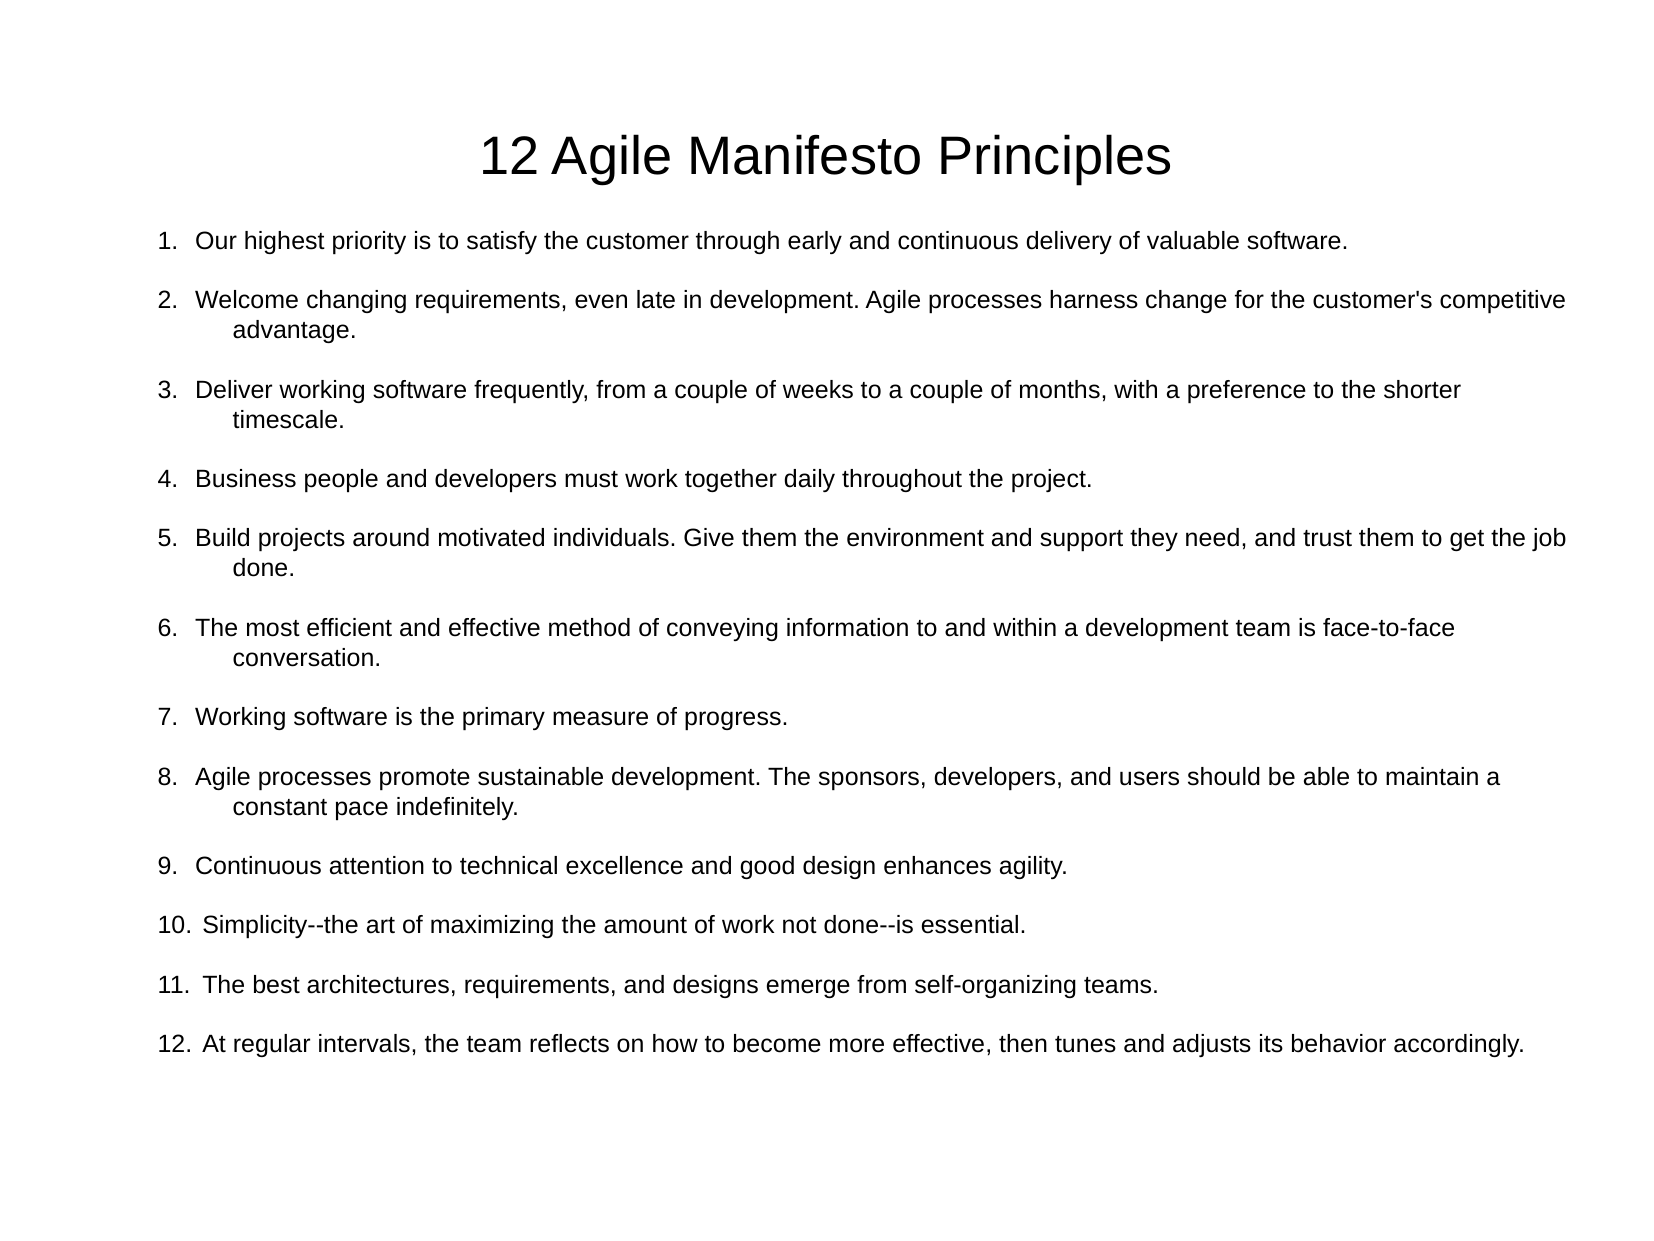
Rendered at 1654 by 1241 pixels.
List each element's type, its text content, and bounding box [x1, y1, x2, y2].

list Our highest priority is to satisfy the customer through early and continuous delivery of valuable software. Welcome changing requirements, even late in development. Agile processes harness change for the customer's competitive advantage. Deliver working software frequently, from a couple of weeks to a couple of months, with a preference to the shorter timescale. Business people and developers must work together daily throughout the project. Build projects around motivated individuals. Give them the environment and support they need, and trust them to get the job done. The most efficient and effective method of conveying information to and within a development team is face-to-face conversation. Working software is the primary measure of progress. Agile processes promote sustainable development. The sponsors, developers, and users should be able to maintain a constant pace indefinitely. Continuous attention to technical excellence and good design enhances agility. Simplicity--the art of maximizing the amount of work not done--is essential. The best architectures, requirements, and designs emerge from self-organizing teams. At regular intervals, the team reflects on how to become more effective, then tunes and adjusts its behavior accordingly. [82, 224, 1571, 1146]
title 12 Agile Manifesto Principles [82, 49, 1571, 224]
